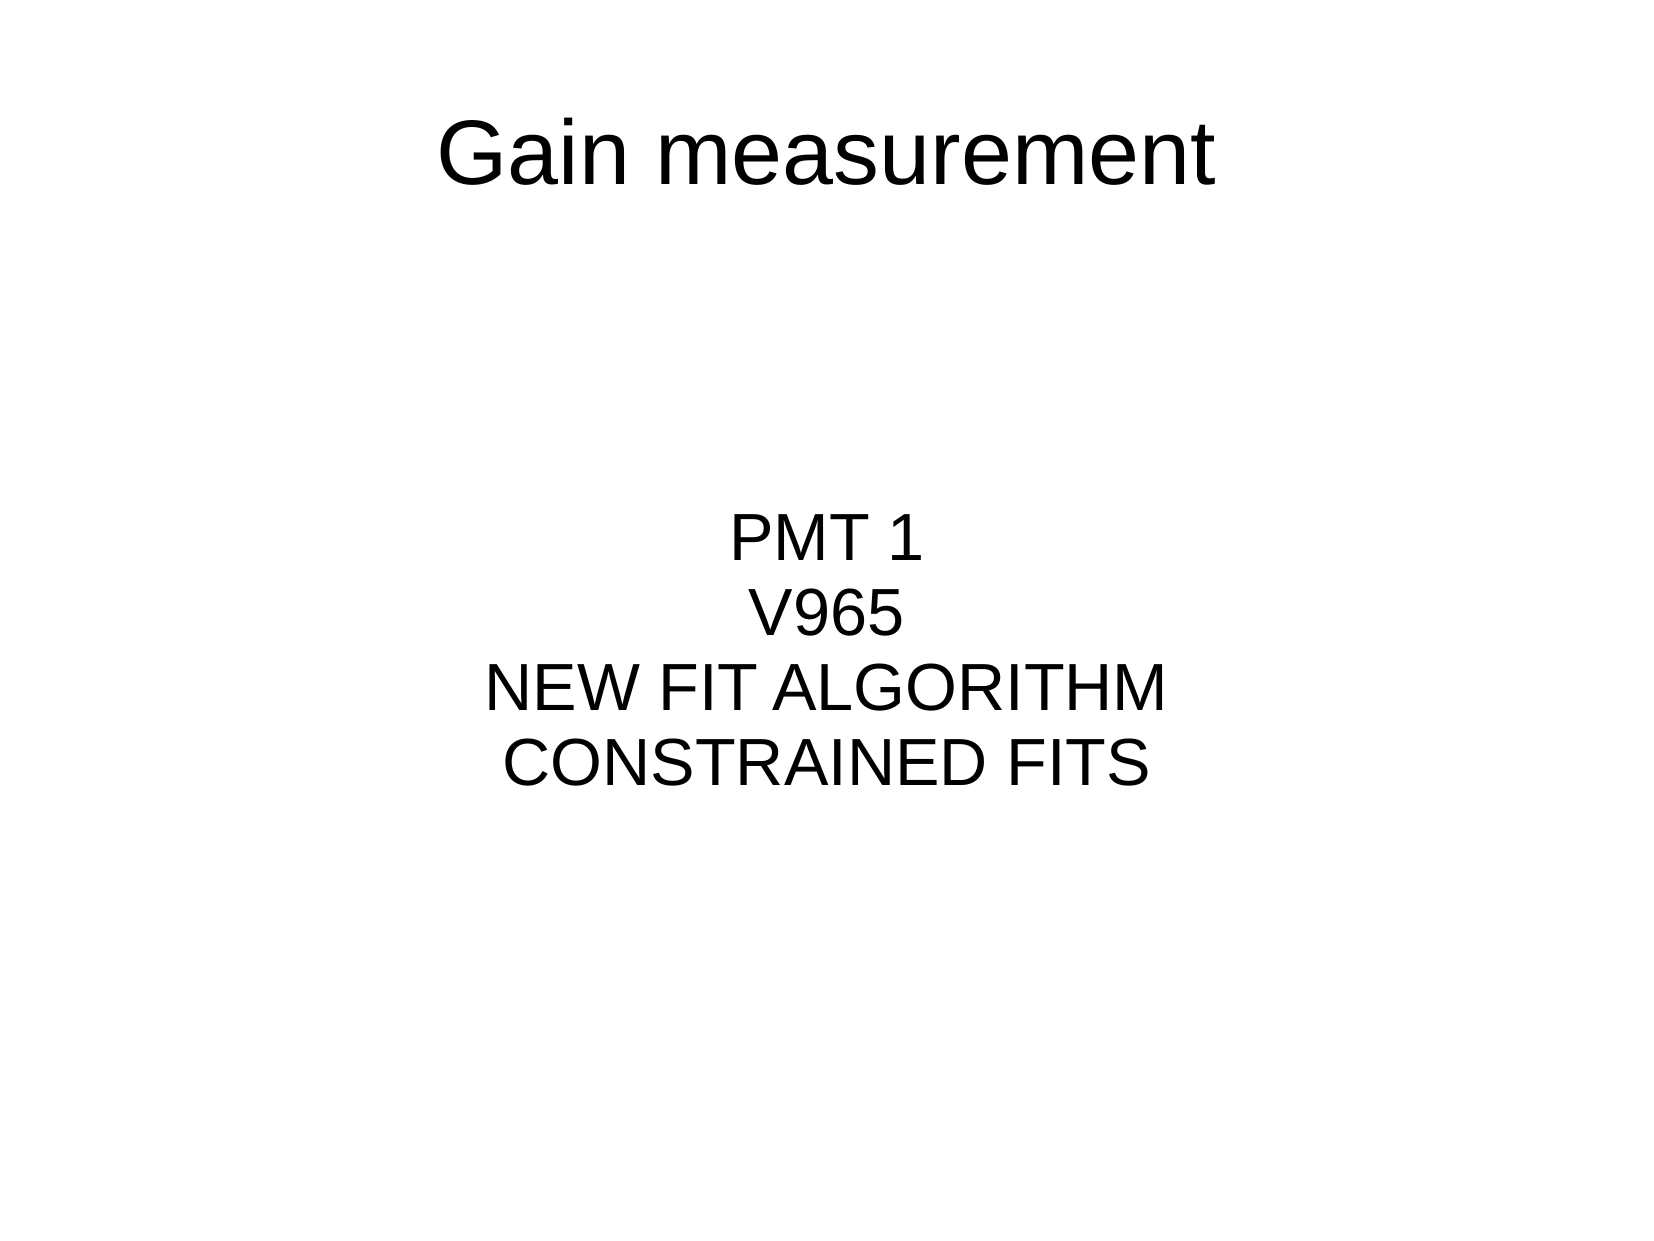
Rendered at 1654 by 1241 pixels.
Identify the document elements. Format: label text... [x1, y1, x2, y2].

title Gain measurement [82, 49, 1571, 257]
subtitle PMT 1 V965 NEW FIT ALGORITHM CONSTRAINED FITS [82, 290, 1571, 1010]
